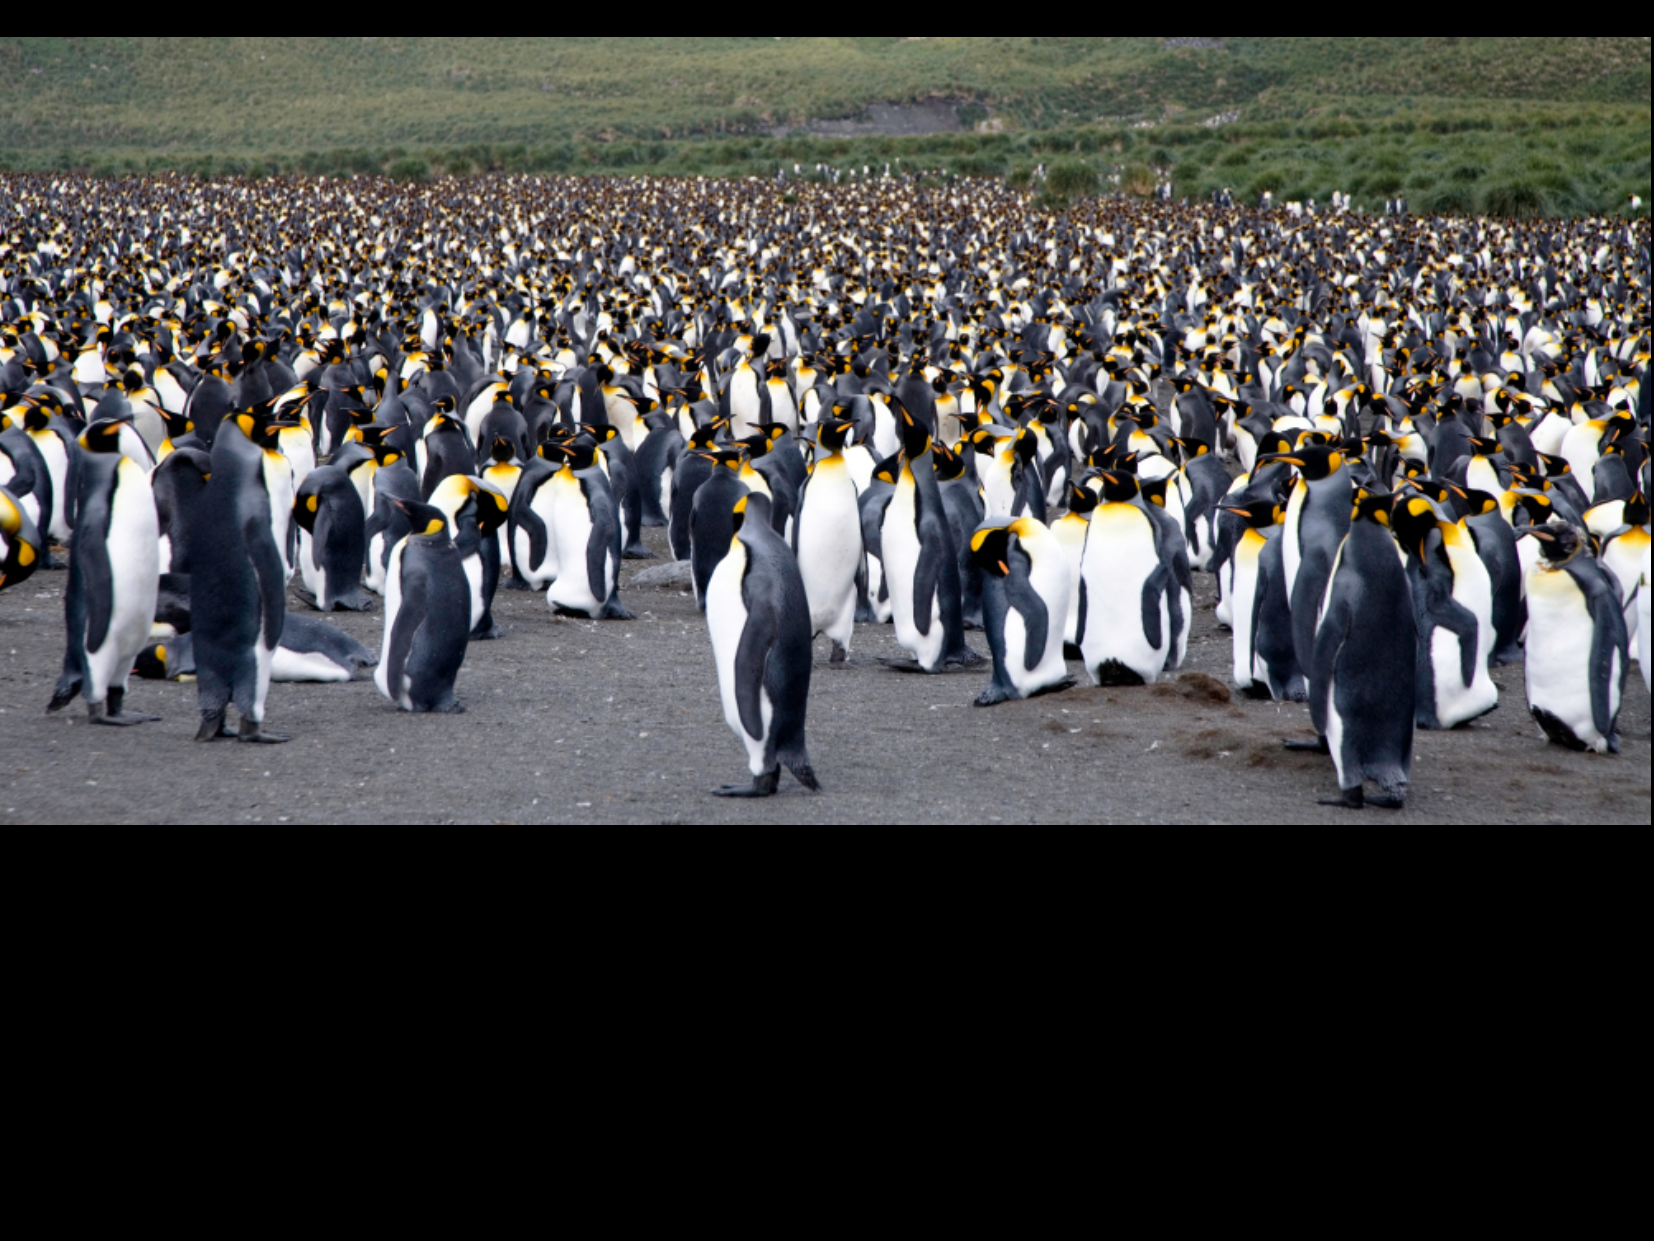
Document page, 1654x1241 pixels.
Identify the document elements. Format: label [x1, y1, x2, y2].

picture [0, 37, 1651, 826]
text_box [0, 0, 1654, 1241]
